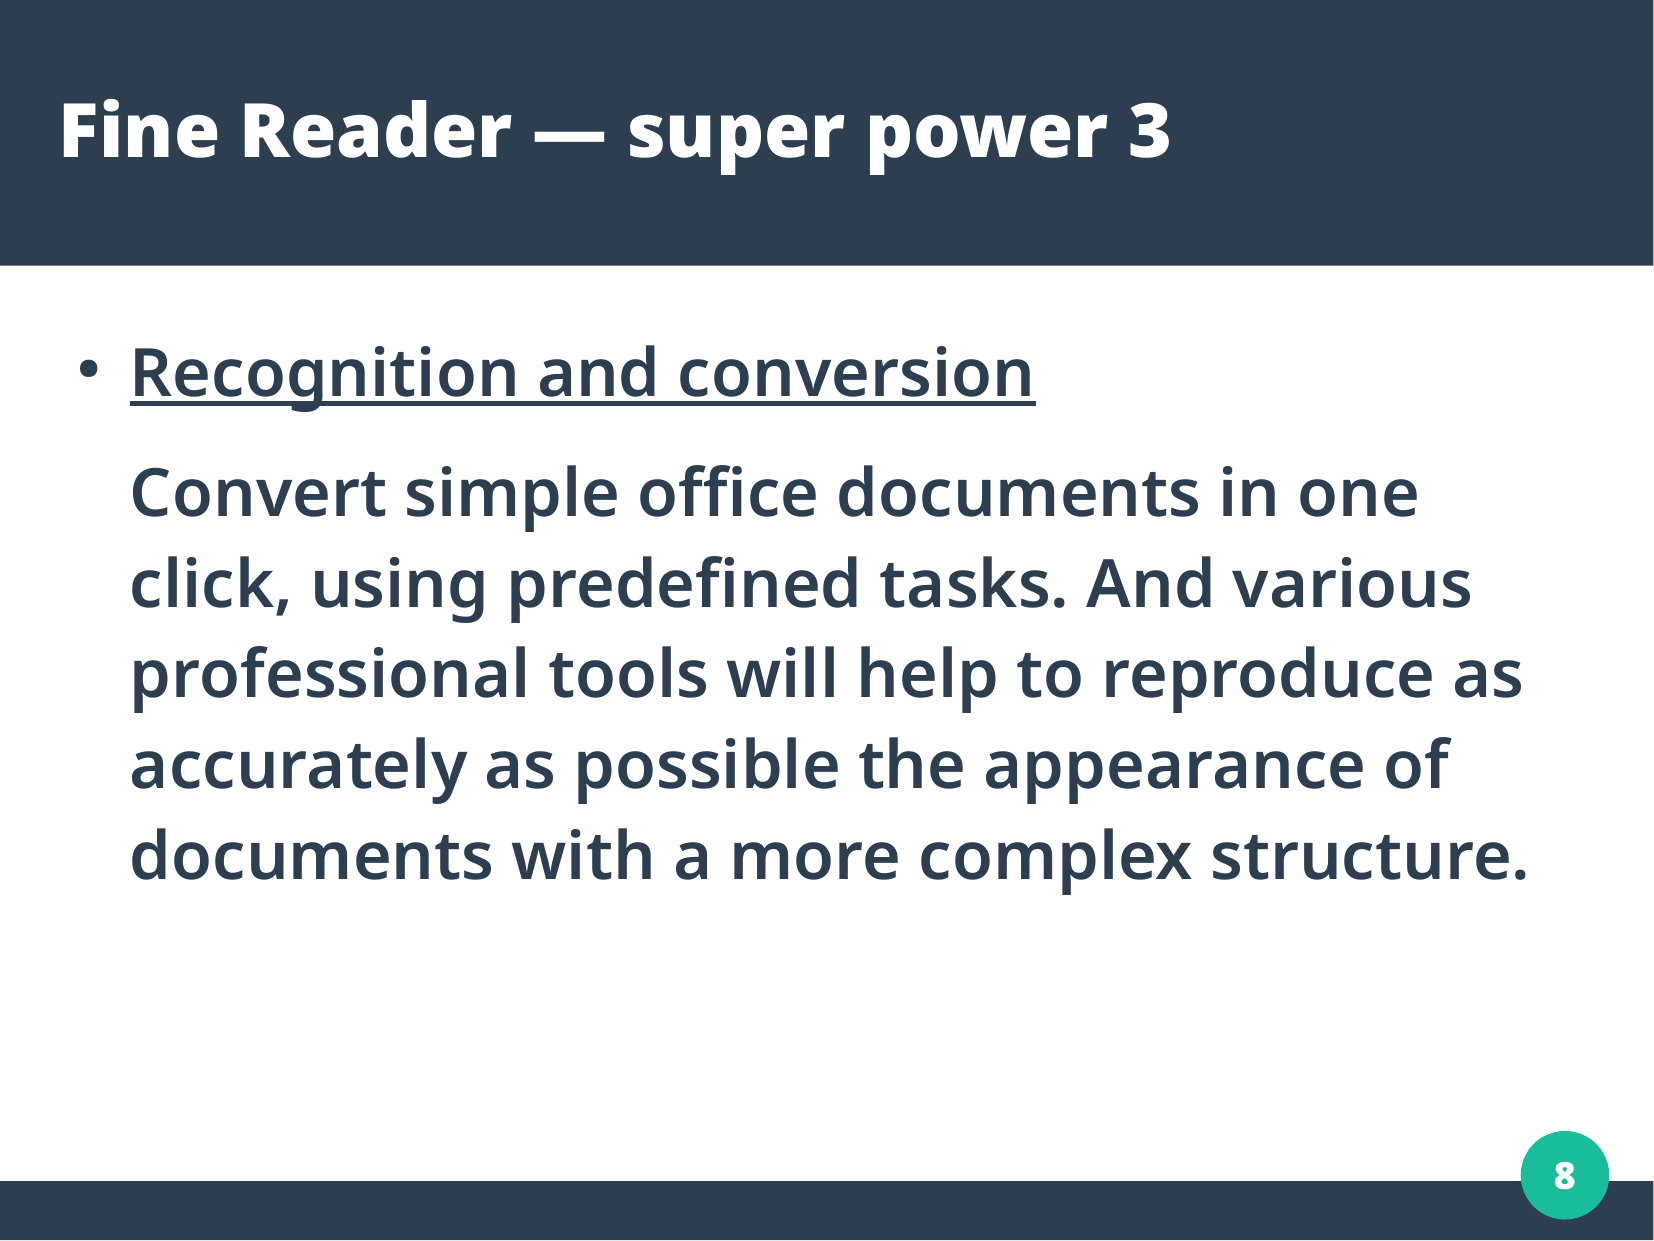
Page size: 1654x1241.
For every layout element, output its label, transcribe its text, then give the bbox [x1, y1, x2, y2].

list Recognition and conversion Convert simple office documents in one click, using predefined tasks. And various professional tools will help to reproduce as accurately as possible the appearance of documents with a more complex structure. [59, 324, 1595, 1152]
title Fine Reader — super power 3 [59, 49, 1595, 207]
